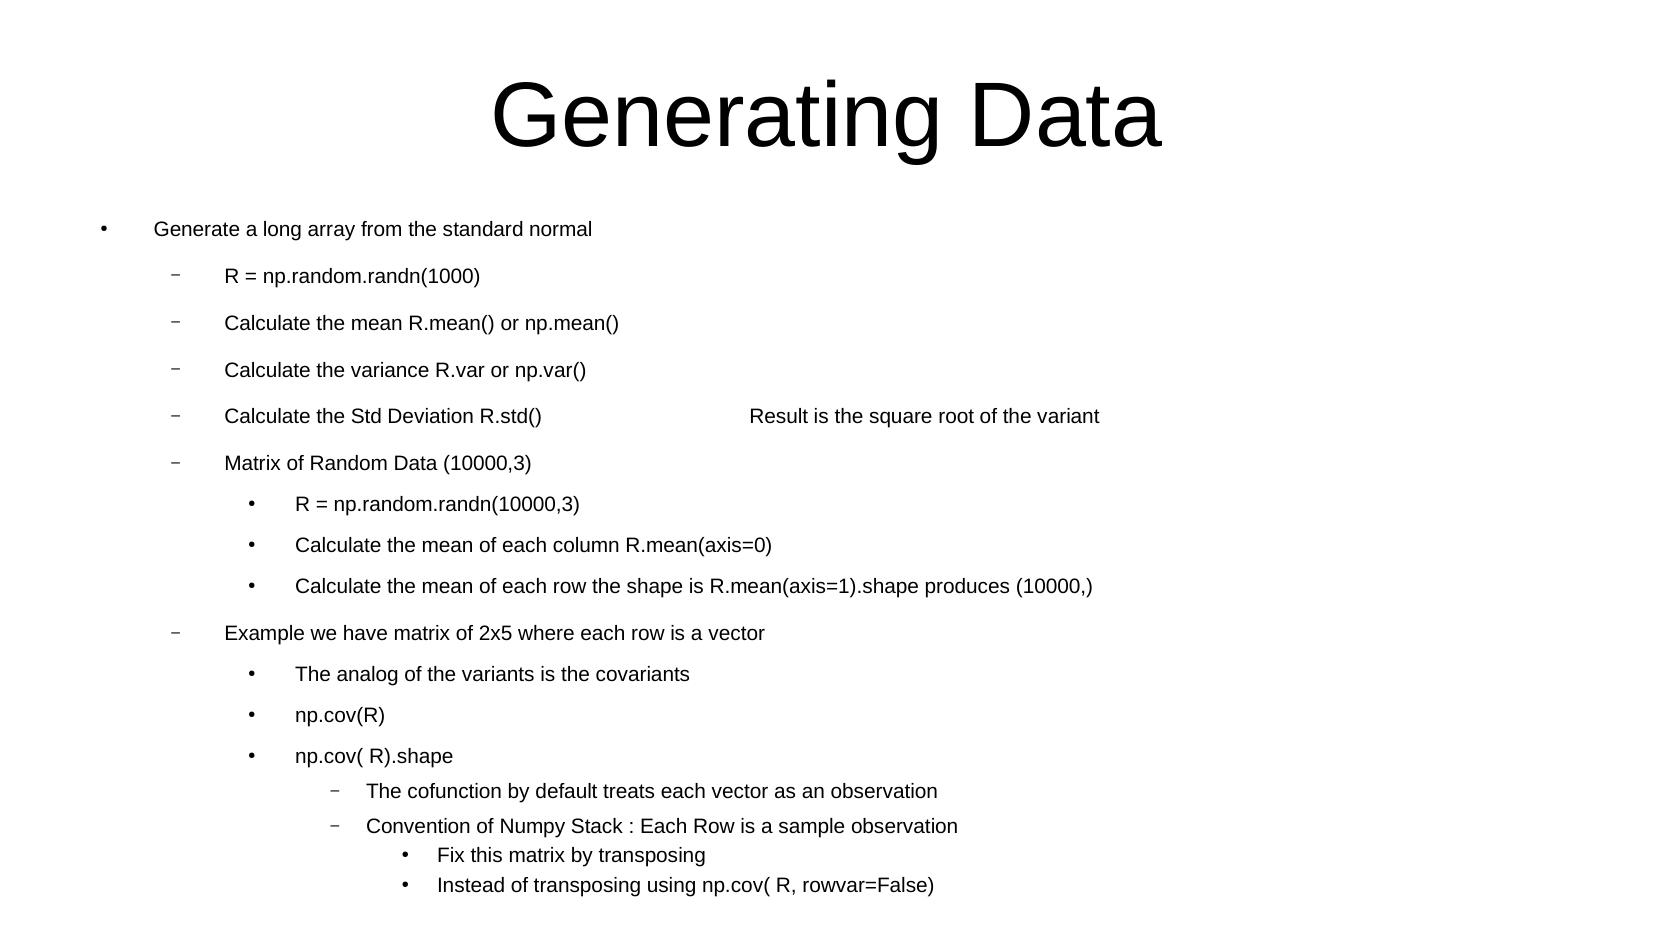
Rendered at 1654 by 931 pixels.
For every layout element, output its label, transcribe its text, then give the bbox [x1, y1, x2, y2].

list Generate a long array from the standard normal R = np.random.randn(1000) Calculate the mean R.mean() or np.mean() Calculate the variance R.var or np.var() Calculate the Std Deviation R.std() Result is the square root of the variant Matrix of Random Data (10000,3) R = np.random.randn(10000,3) Calculate the mean of each column R.mean(axis=0) Calculate the mean of each row the shape is R.mean(axis=1).shape produces (10000,) Example we have matrix of 2x5 where each row is a vector The analog of the variants is the covariants np.cov(R) np.cov( R).shape The cofunction by default treats each vector as an observation Convention of Numpy Stack : Each Row is a sample observation Fix this matrix by transposing Instead of transposing using np.cov( R, rowvar=False) [82, 217, 1606, 916]
title Generating Data [82, 37, 1571, 193]
